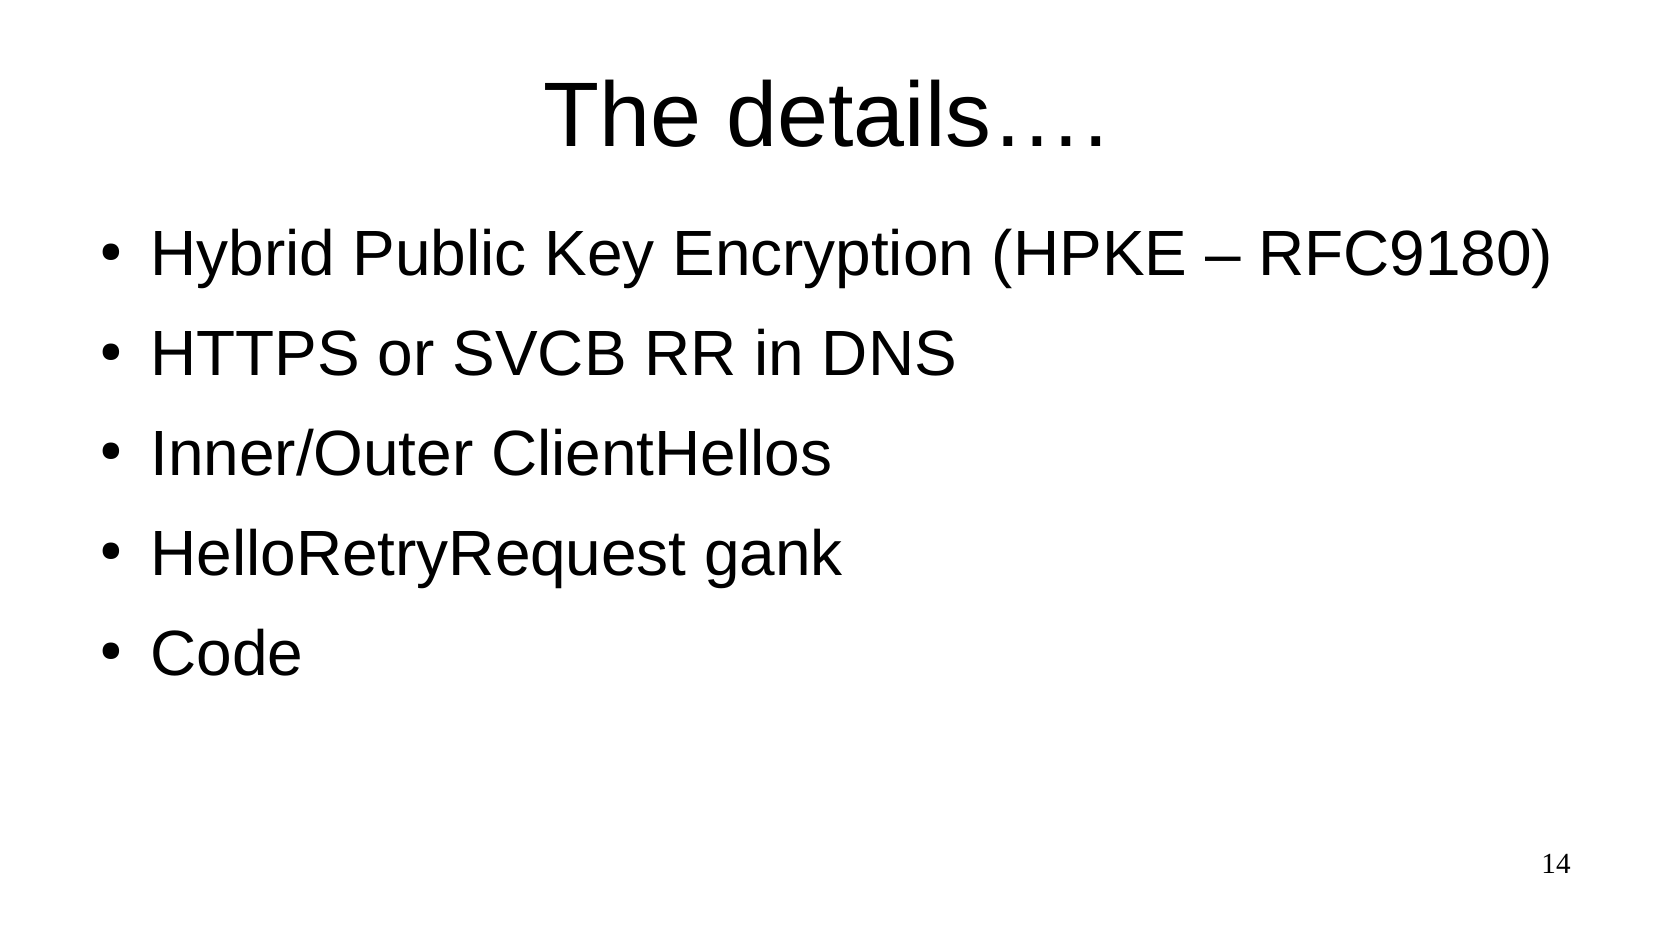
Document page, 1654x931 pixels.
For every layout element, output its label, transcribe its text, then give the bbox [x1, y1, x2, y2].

list Hybrid Public Key Encryption (HPKE – RFC9180) HTTPS or SVCB RR in DNS Inner/Outer ClientHellos HelloRetryRequest gank Code [82, 217, 1571, 758]
title The details…. [82, 37, 1571, 193]
